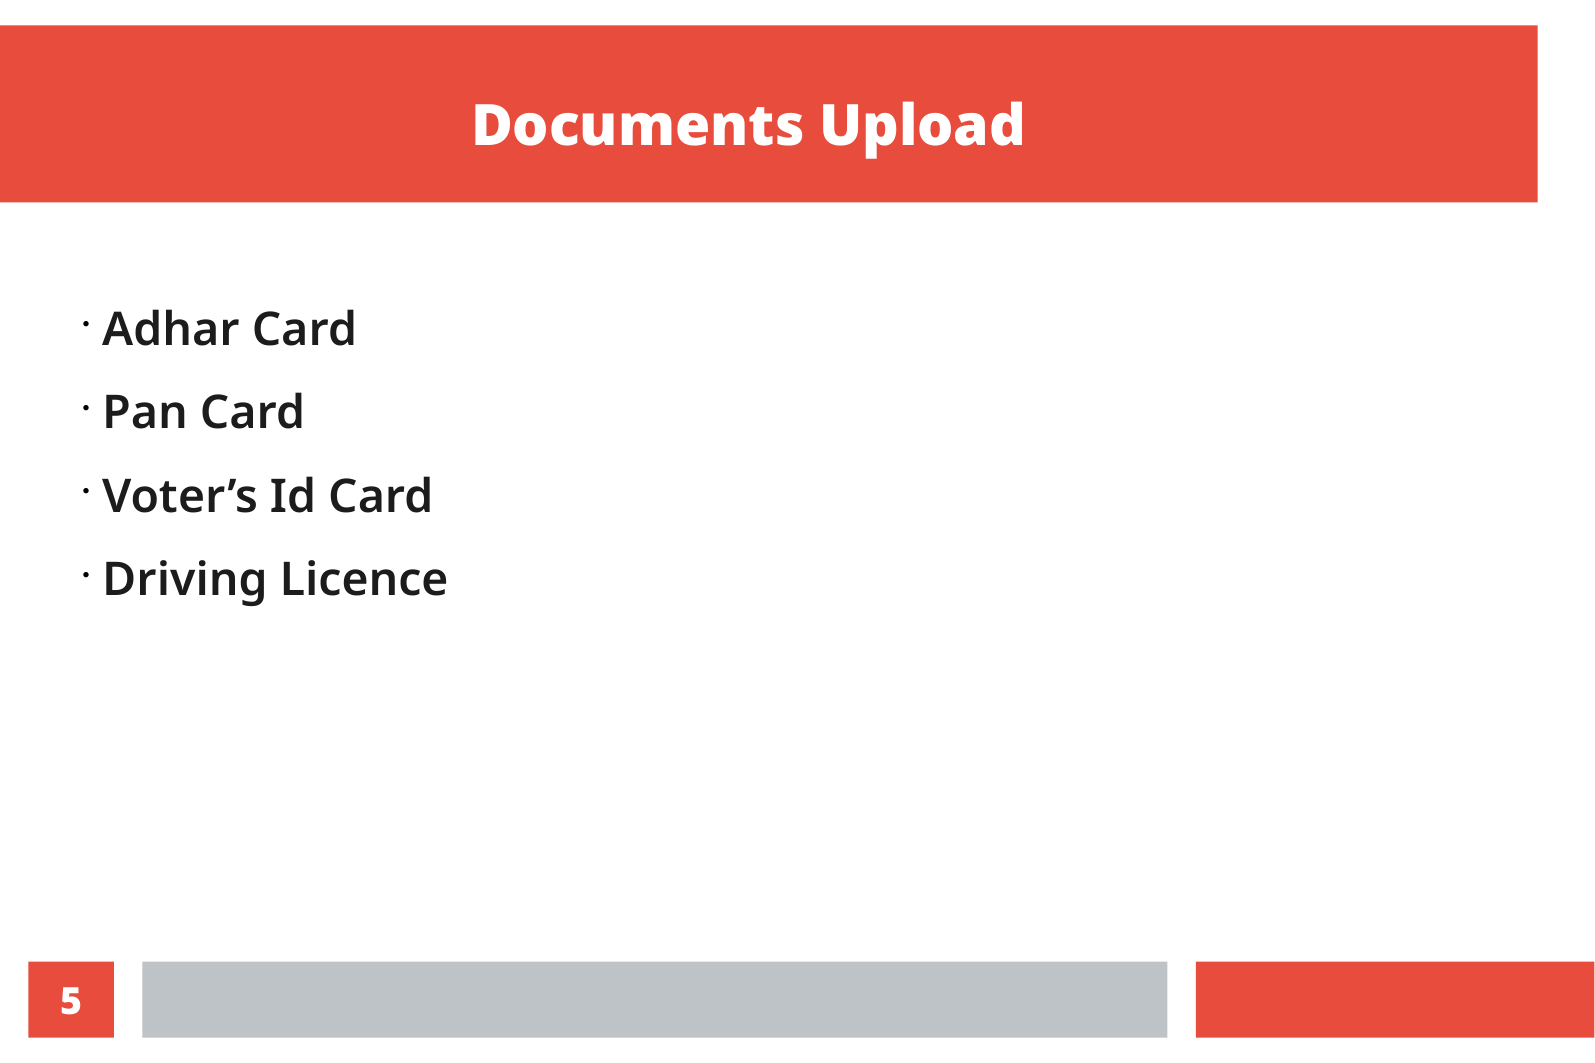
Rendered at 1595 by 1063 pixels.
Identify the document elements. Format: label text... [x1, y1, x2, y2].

list Adhar Card Pan Card Voter’s Id Card Driving Licence [82, 295, 1512, 934]
title Documents Upload [456, 35, 1595, 162]
